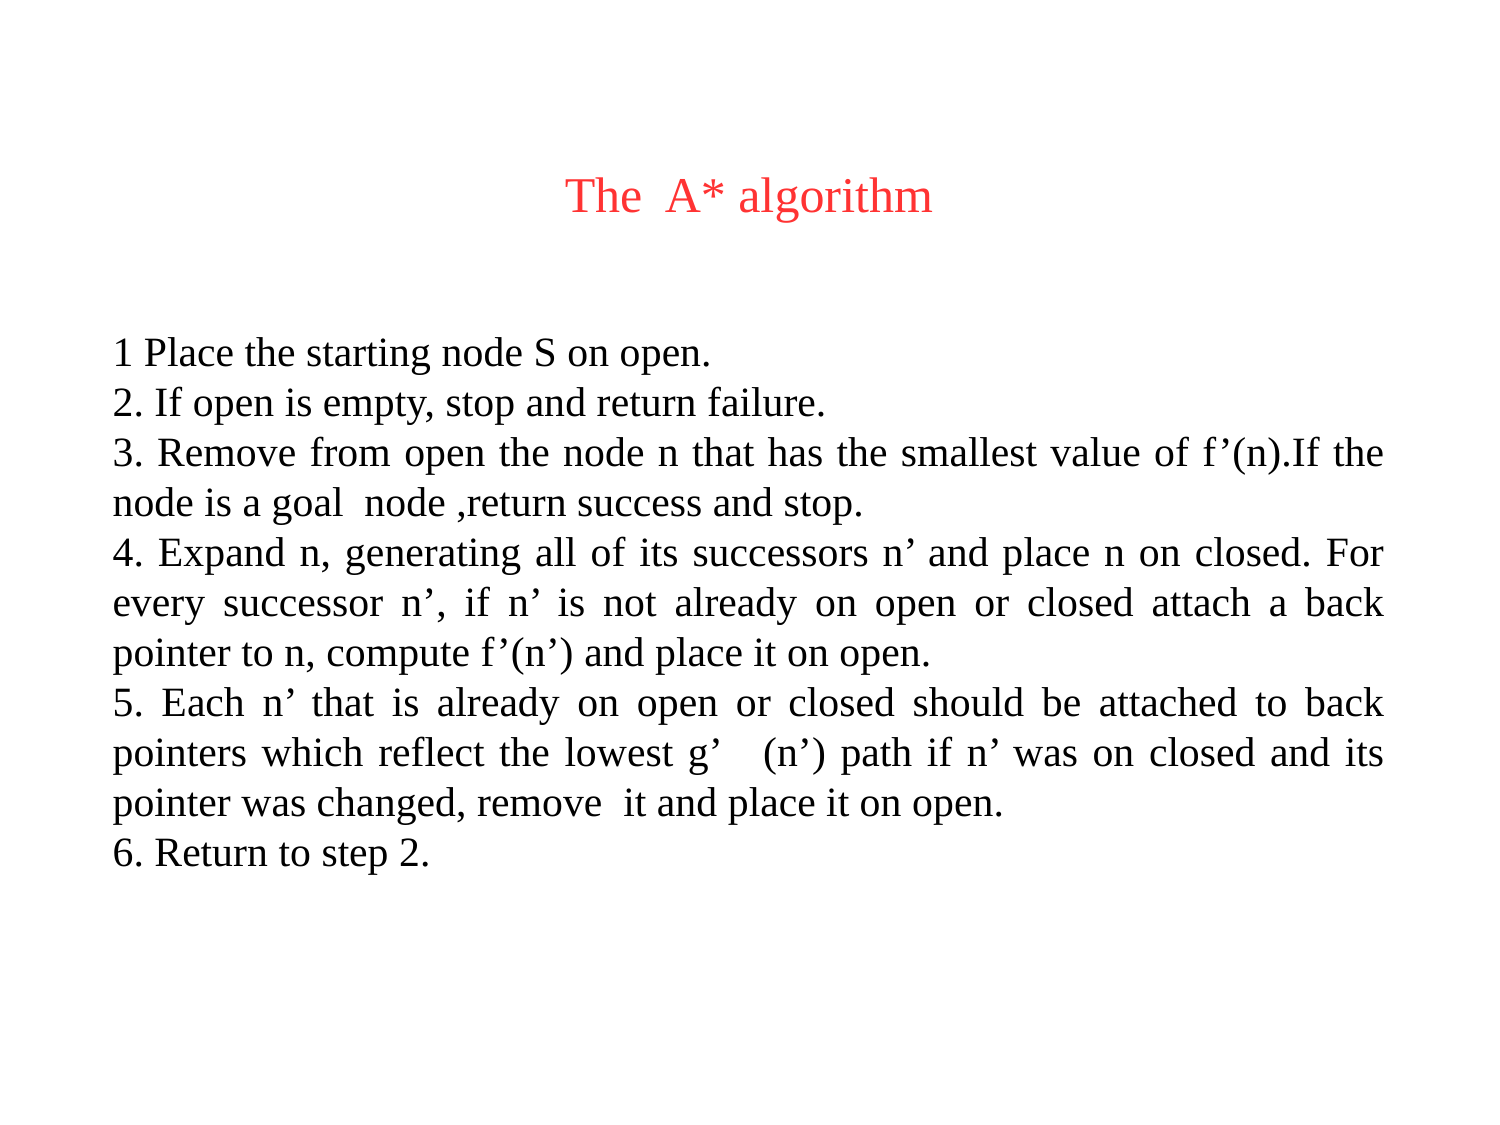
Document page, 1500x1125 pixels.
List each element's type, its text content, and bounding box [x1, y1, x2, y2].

text_box The A* algorithm [112, 99, 1386, 286]
text_box 1 Place the starting node S on open. 2. If open is empty, stop and return failure. 3. Remove from open the node n that has the smallest value of f’(n).If the node is a goal node ,return success and stop. 4. Expand n, generating all of its successors n’ and place n on closed. For every successor n’, if n’ is not already on open or closed attach a back pointer to n, compute f’(n’) and place it on open. 5. Each n’ that is already on open or closed should be attached to back pointers which reflect the lowest g’ (n’) path if n’ was on closed and its pointer was changed, remove it and place it on open. 6. Return to step 2. [112, 324, 1386, 998]
